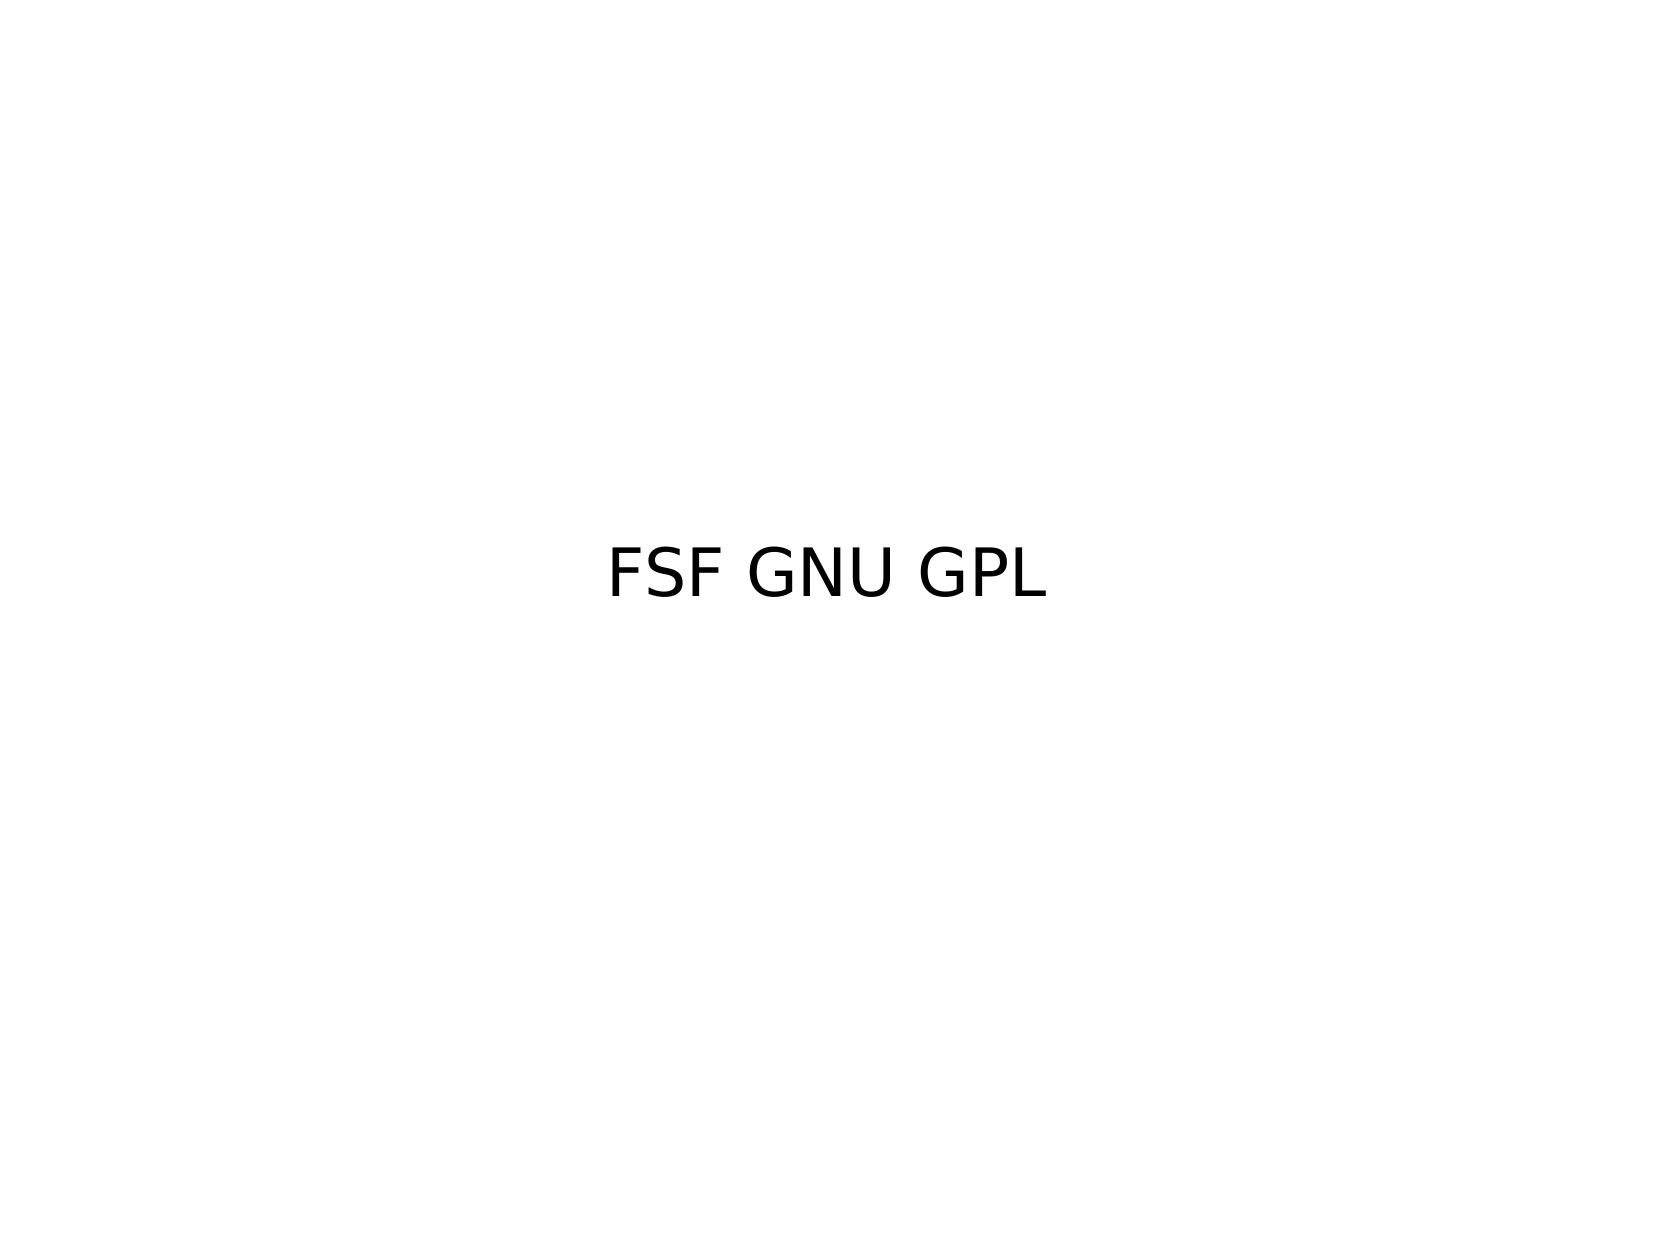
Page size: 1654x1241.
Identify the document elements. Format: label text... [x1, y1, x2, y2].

subtitle FSF GNU GPL [82, 37, 1571, 1109]
